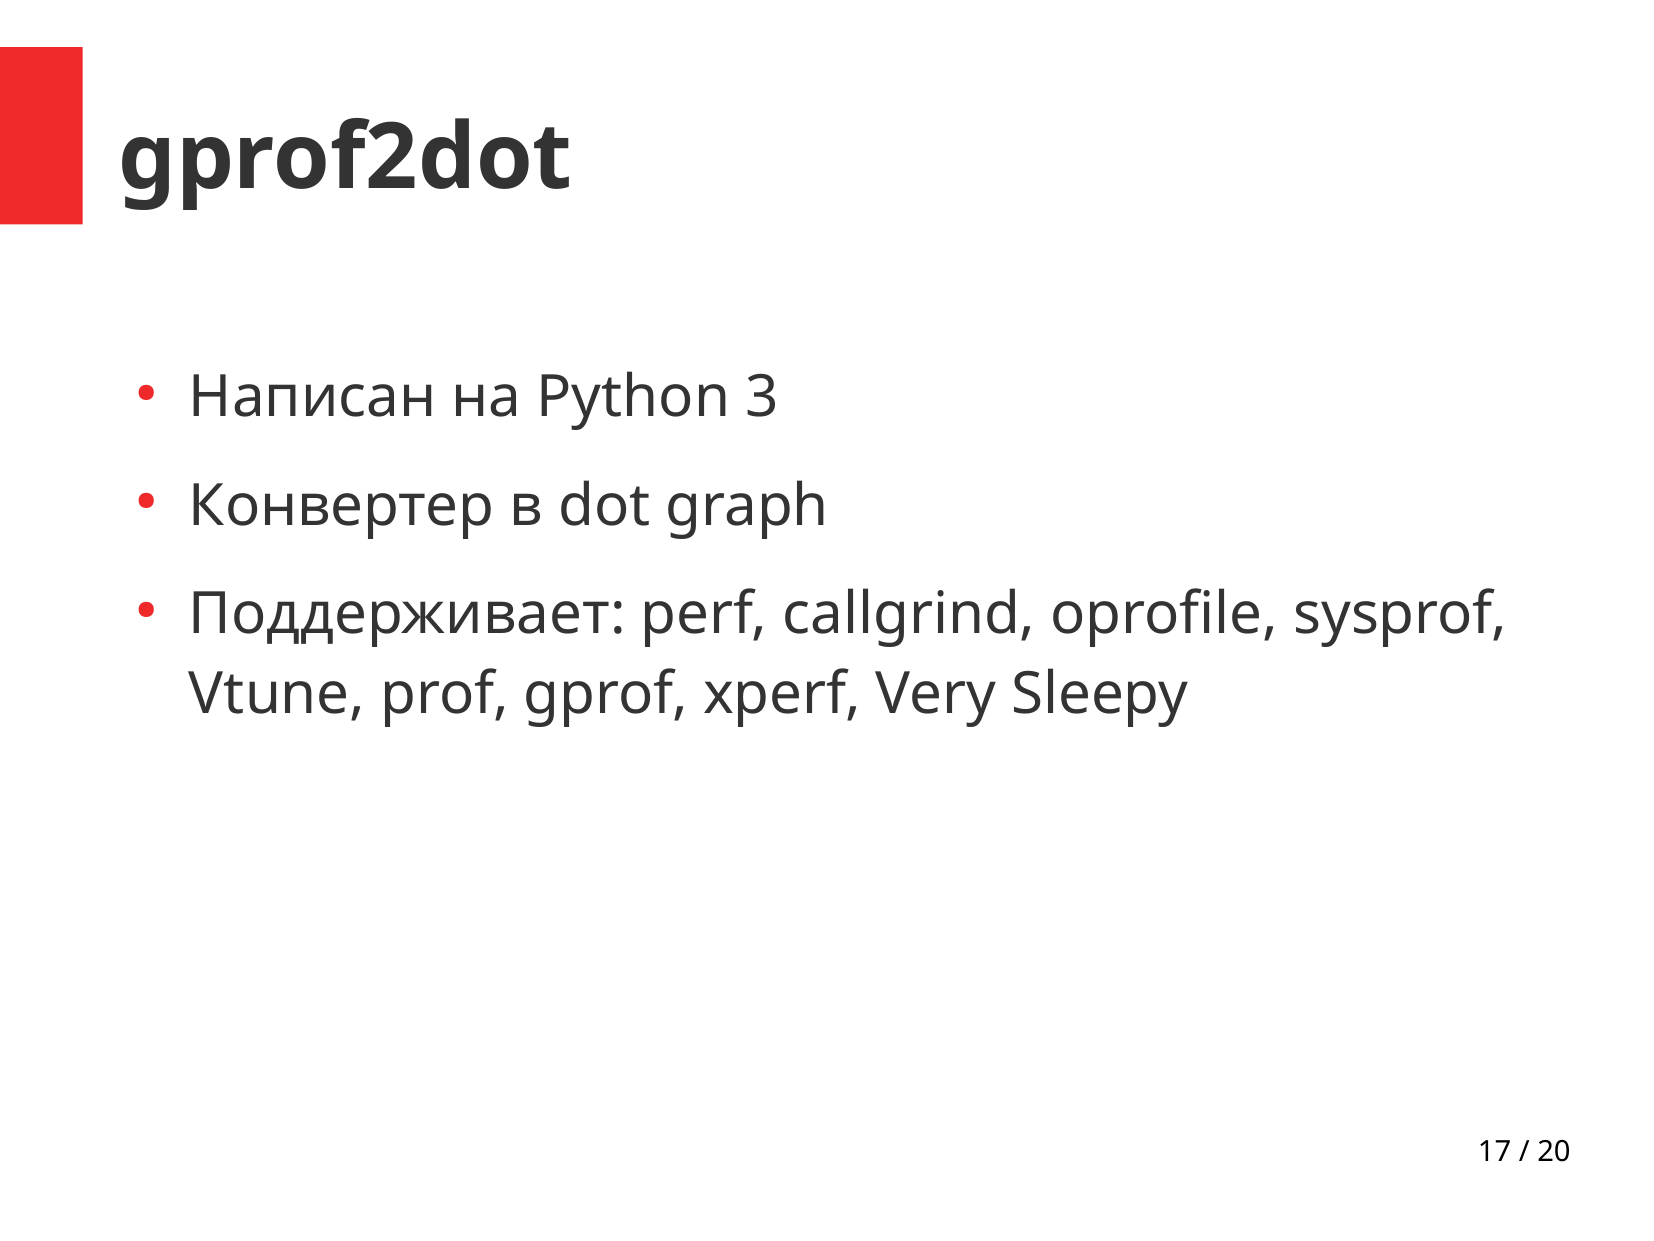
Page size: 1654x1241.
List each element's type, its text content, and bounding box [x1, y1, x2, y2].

list Написан на Python 3 Конвертер в dot graph Поддерживает: perf, callgrind, oprofile, sysprof, Vtune, prof, gprof, xperf, Very Sleepy [118, 354, 1536, 1074]
title gprof2dot [118, 49, 1571, 257]
